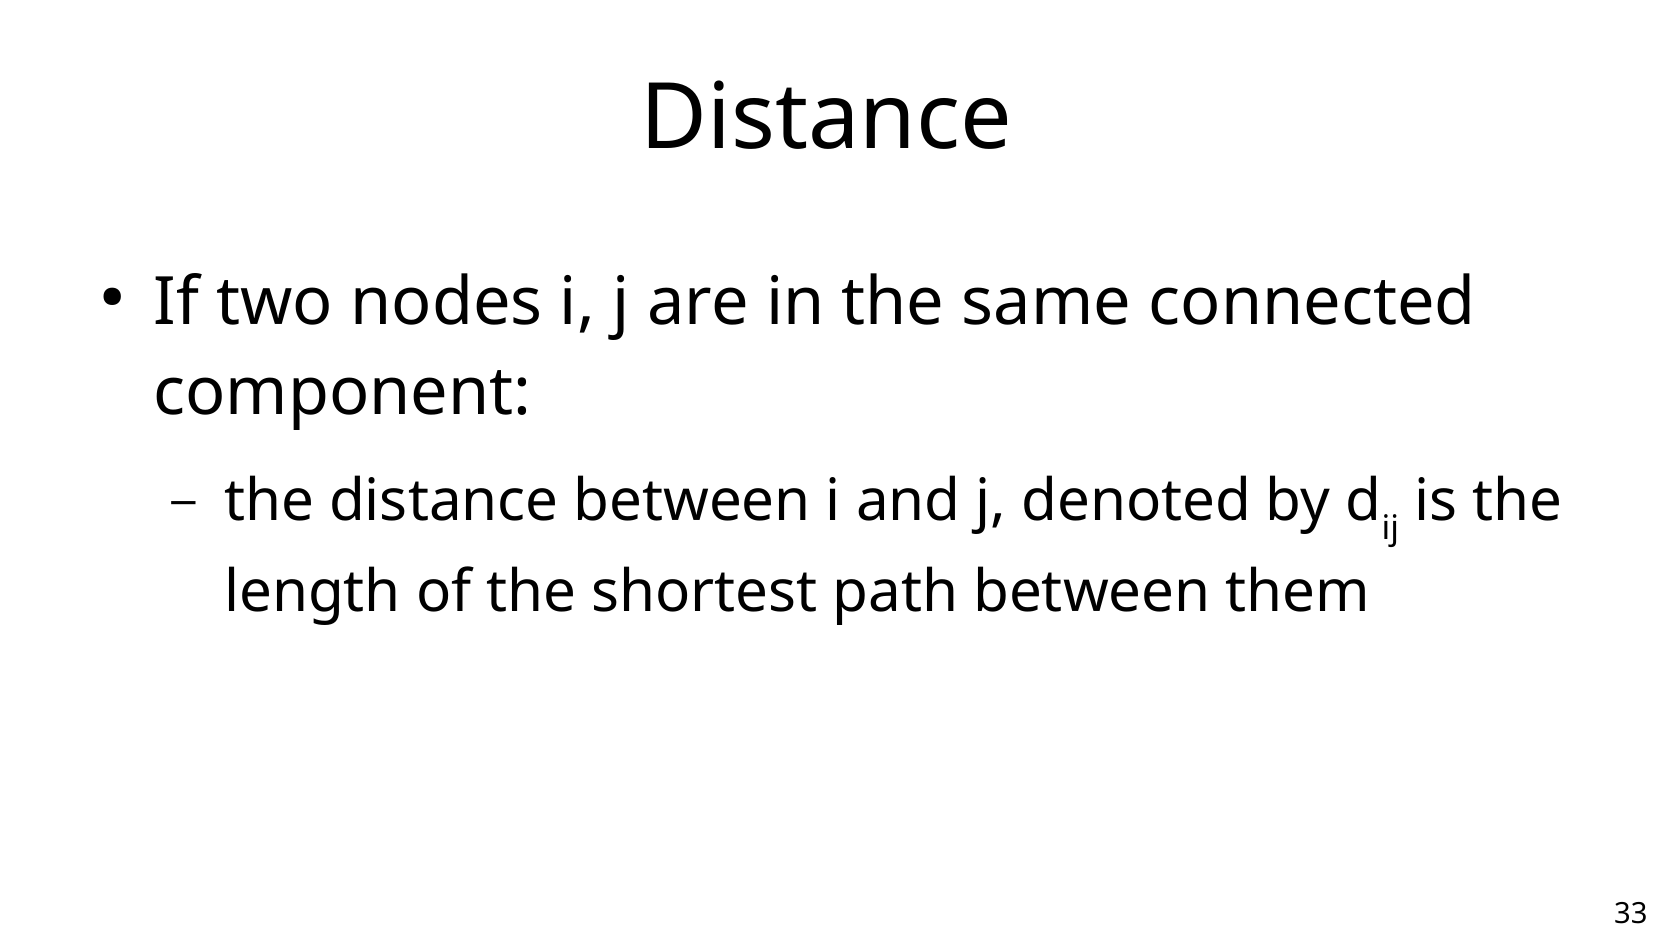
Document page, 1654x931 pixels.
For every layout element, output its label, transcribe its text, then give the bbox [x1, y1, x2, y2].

title Distance [82, 1, 1571, 226]
list If two nodes i, j are in the same connected component: the distance between i and j, denoted by dij is the length of the shortest path between them [82, 253, 1571, 793]
